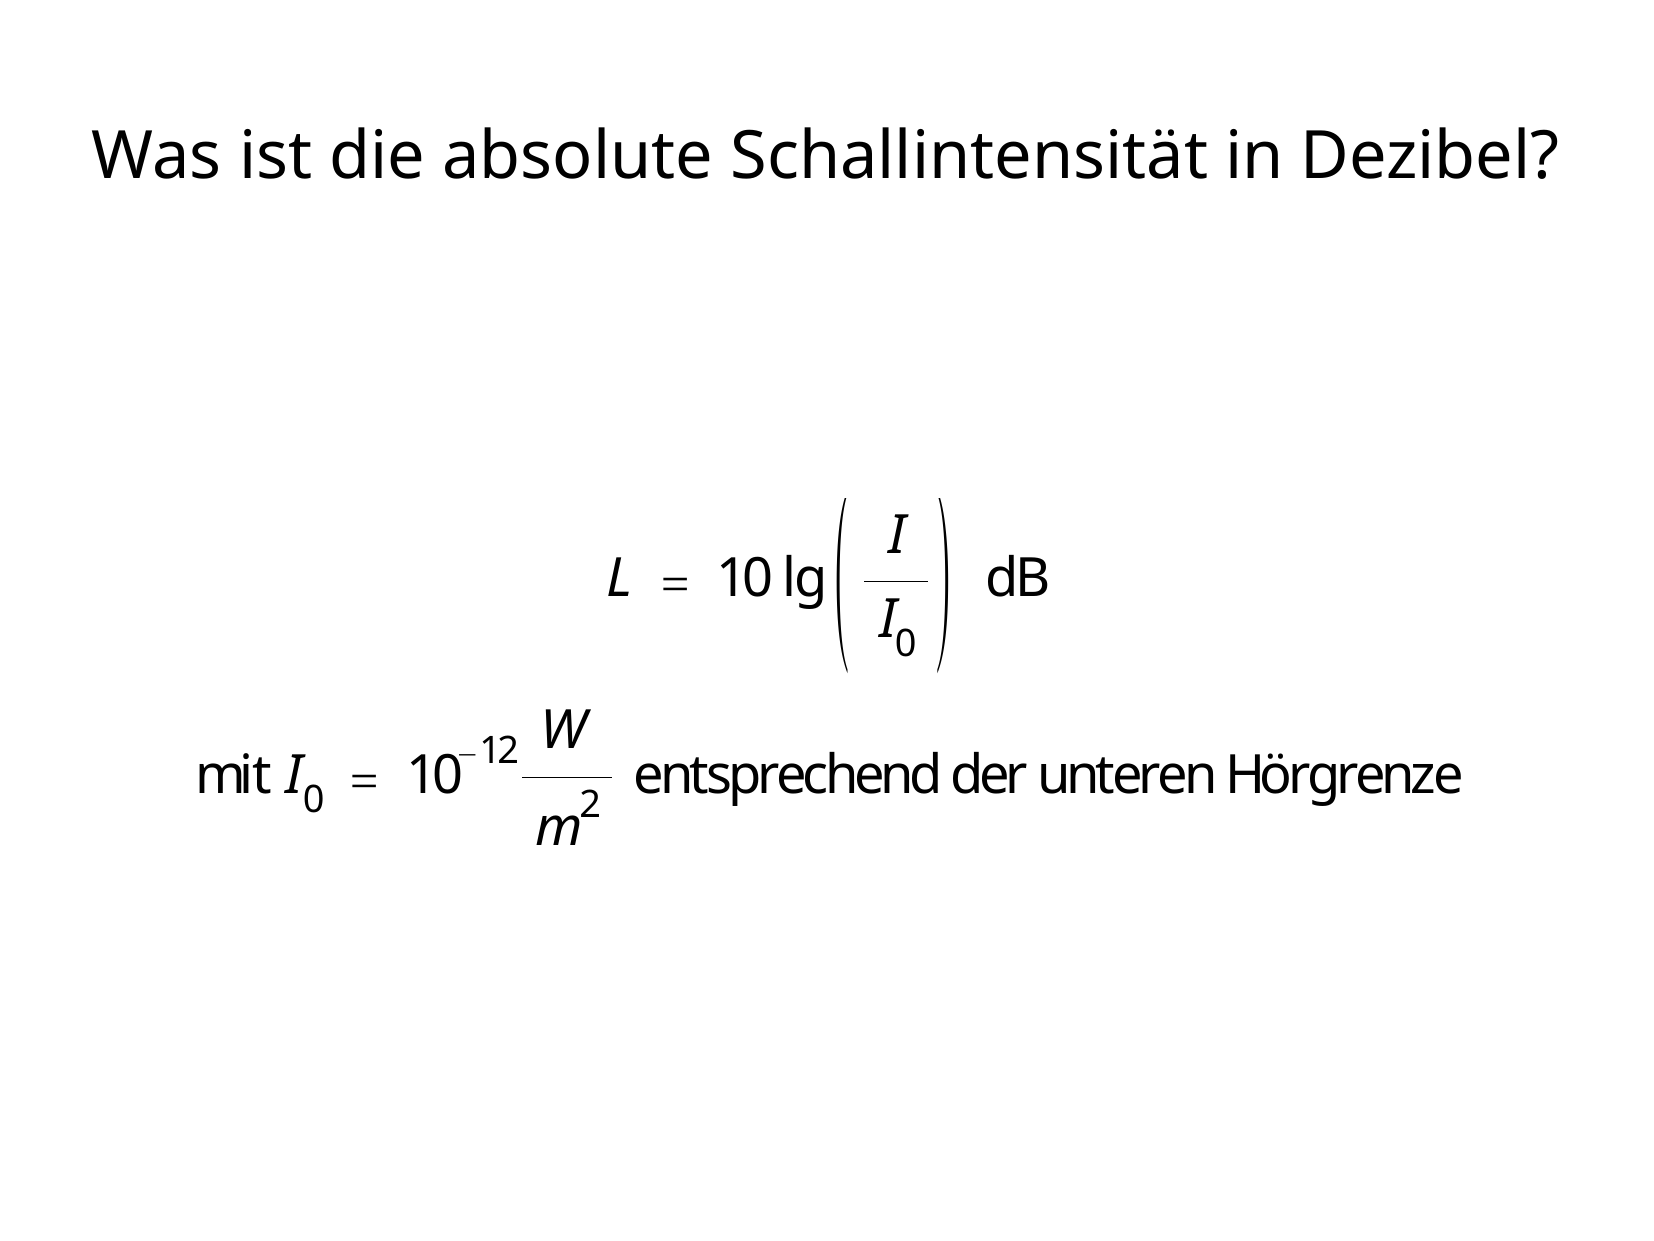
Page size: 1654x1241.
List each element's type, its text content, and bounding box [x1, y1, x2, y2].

chart [188, 498, 1465, 860]
title Was ist die absolute Schallintensität in Dezibel? [82, 49, 1571, 257]
